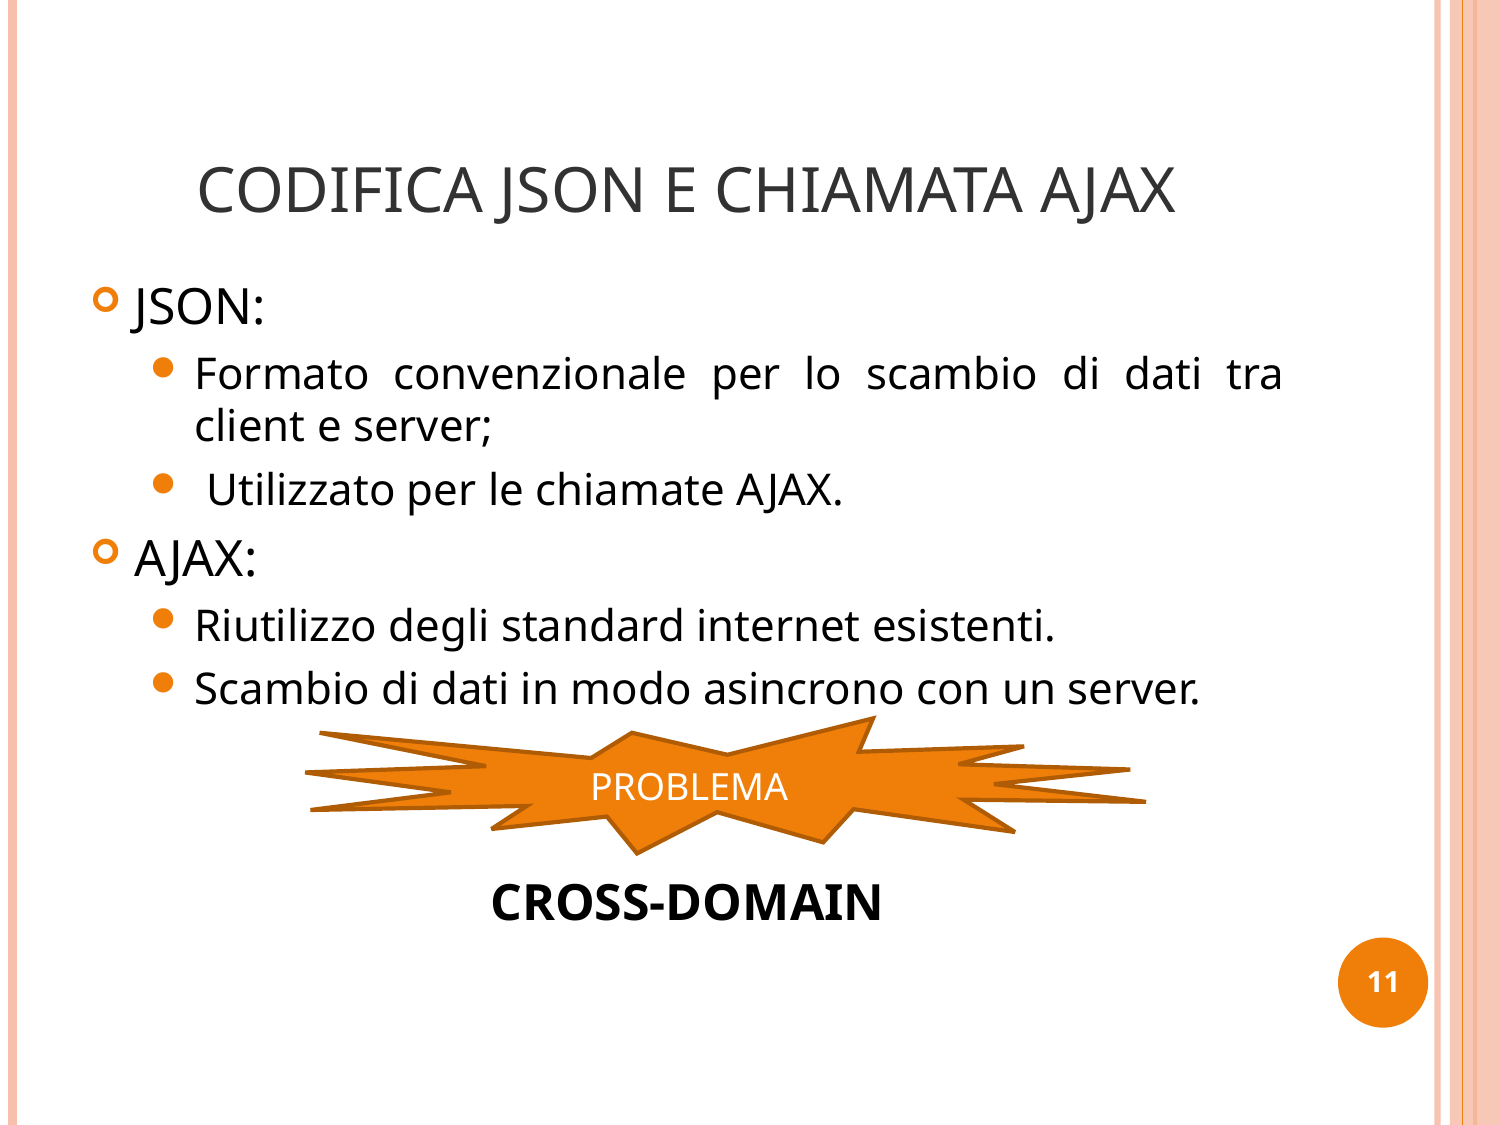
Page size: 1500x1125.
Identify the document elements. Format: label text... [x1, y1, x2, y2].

text_box [596, 718, 1147, 843]
list JSON: Formato convenzionale per lo scambio di dati tra client e server; Utilizzato per le chiamate AJAX. AJAX: Riutilizzo degli standard internet esistenti. Scambio di dati in modo asincrono con un server. CROSS-DOMAIN [74, 267, 1300, 964]
text_box PROBLEMA [575, 755, 804, 816]
text_box <numero> [1333, 940, 1434, 1027]
title CODIFICA JSON E CHIAMATA AJAX [74, 45, 1300, 233]
text_box [305, 732, 710, 854]
